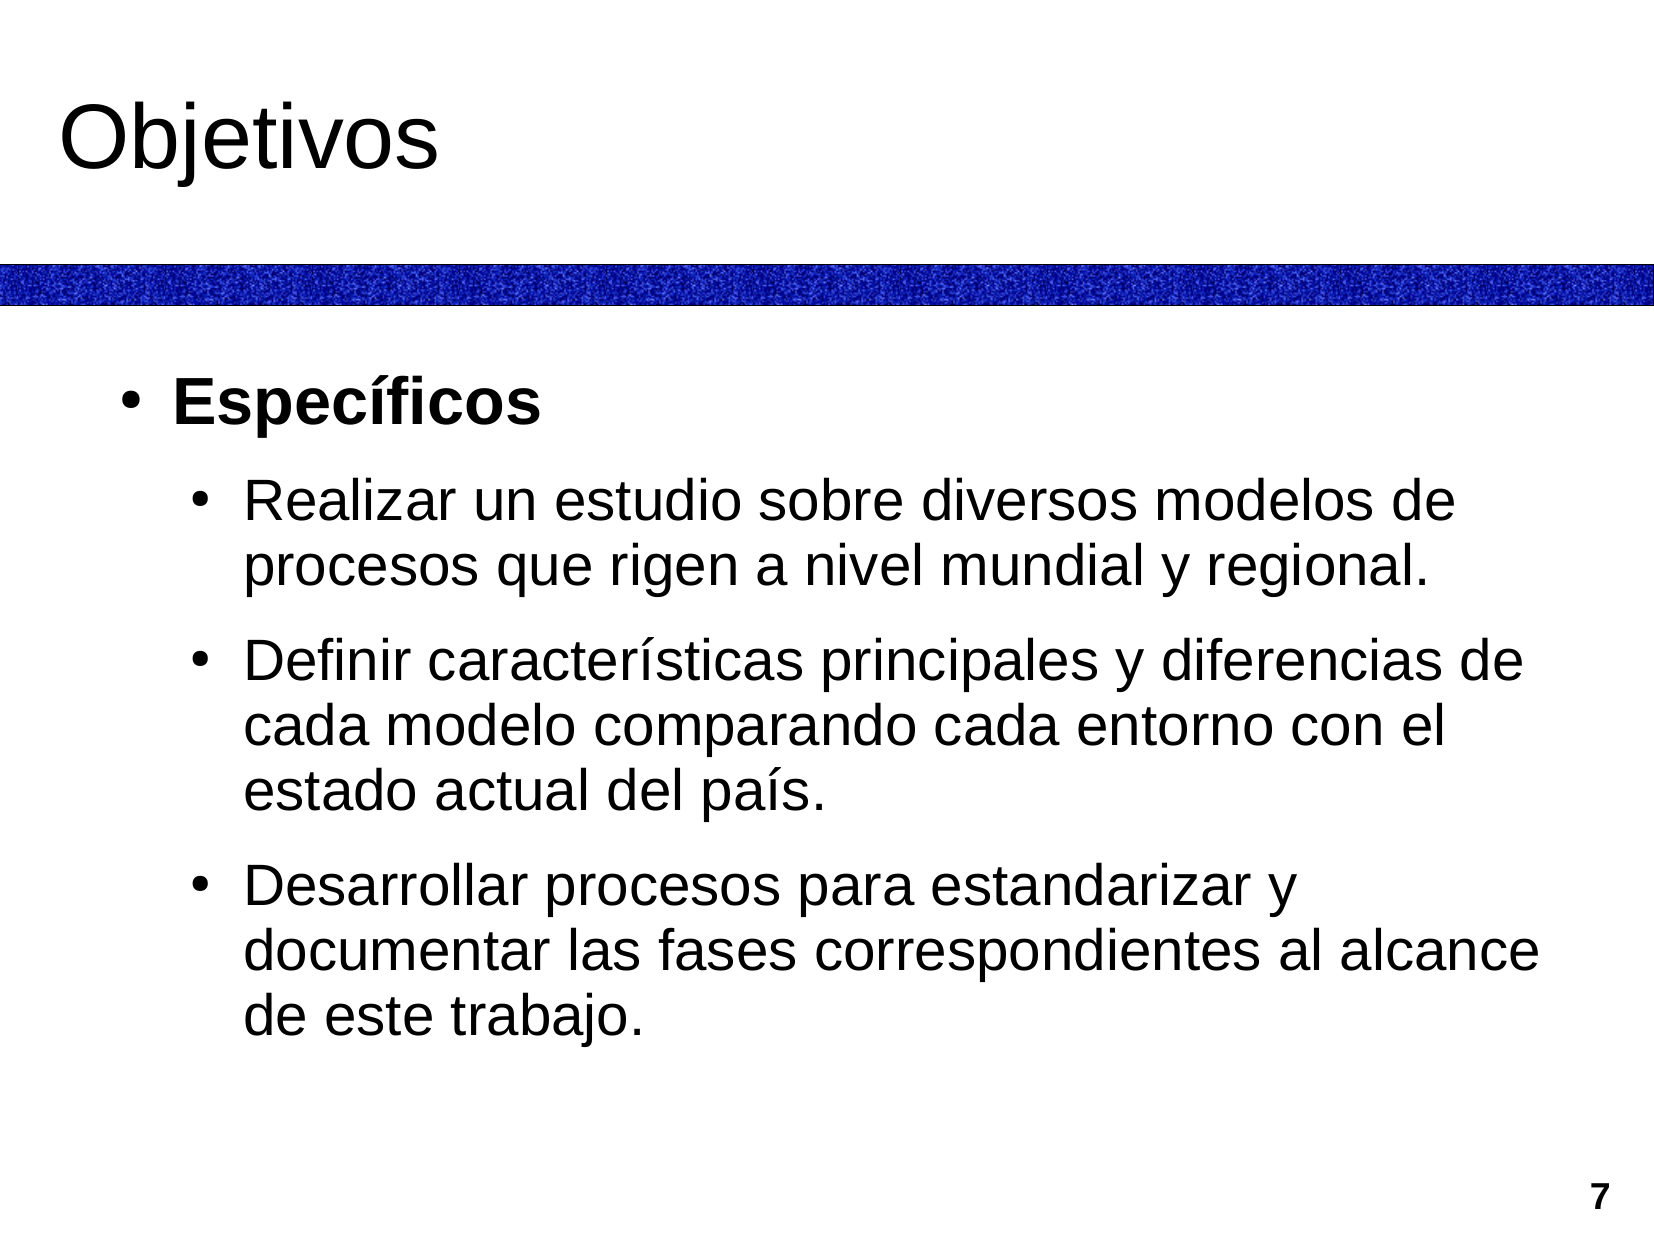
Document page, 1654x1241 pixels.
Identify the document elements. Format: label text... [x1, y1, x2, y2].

picture [0, 265, 1653, 305]
title Objetivos [58, 14, 1595, 260]
list Específicos Realizar un estudio sobre diversos modelos de procesos que rigen a nivel mundial y regional. Definir características principales y diferencias de cada modelo comparando cada entorno con el estado actual del país. Desarrollar procesos para estandarizar y documentar las fases correspondientes al alcance de este trabajo. [101, 363, 1549, 1142]
text_box <número> [1575, 1168, 1654, 1240]
